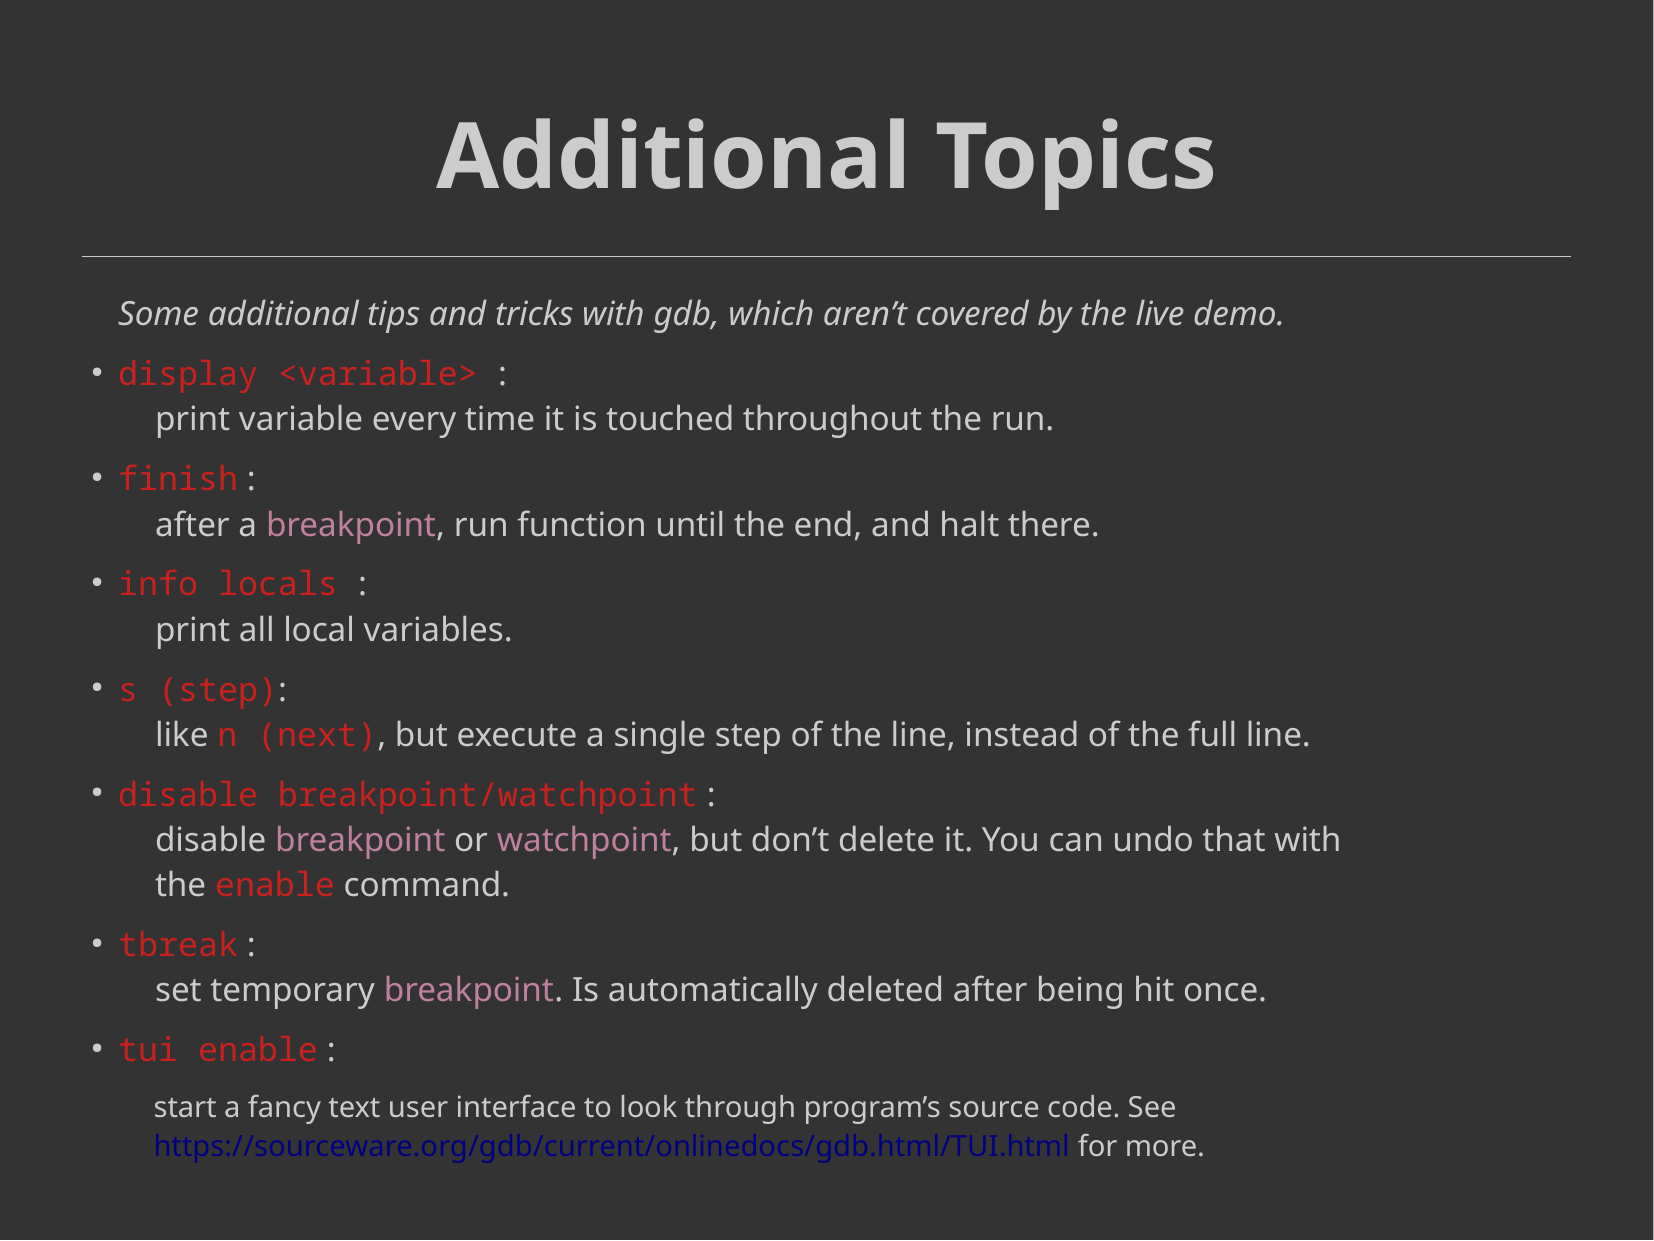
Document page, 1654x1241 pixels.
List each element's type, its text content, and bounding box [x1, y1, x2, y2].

list Some additional tips and tricks with gdb, which aren’t covered by the live demo. display <variable> : print variable every time it is touched throughout the run. finish : after a breakpoint, run function until the end, and halt there. info locals : print all local variables. s (step): like n (next), but execute a single step of the line, instead of the full line. disable breakpoint/watchpoint : disable breakpoint or watchpoint, but don’t delete it. You can undo that with the enable command. tbreak : set temporary breakpoint. Is automatically deleted after being hit once. tui enable : start a fancy text user interface to look through program’s source code. See https://sourceware.org/gdb/current/onlinedocs/gdb.html/TUI.html for more. [82, 290, 1571, 1170]
title Additional Topics [82, 49, 1571, 257]
